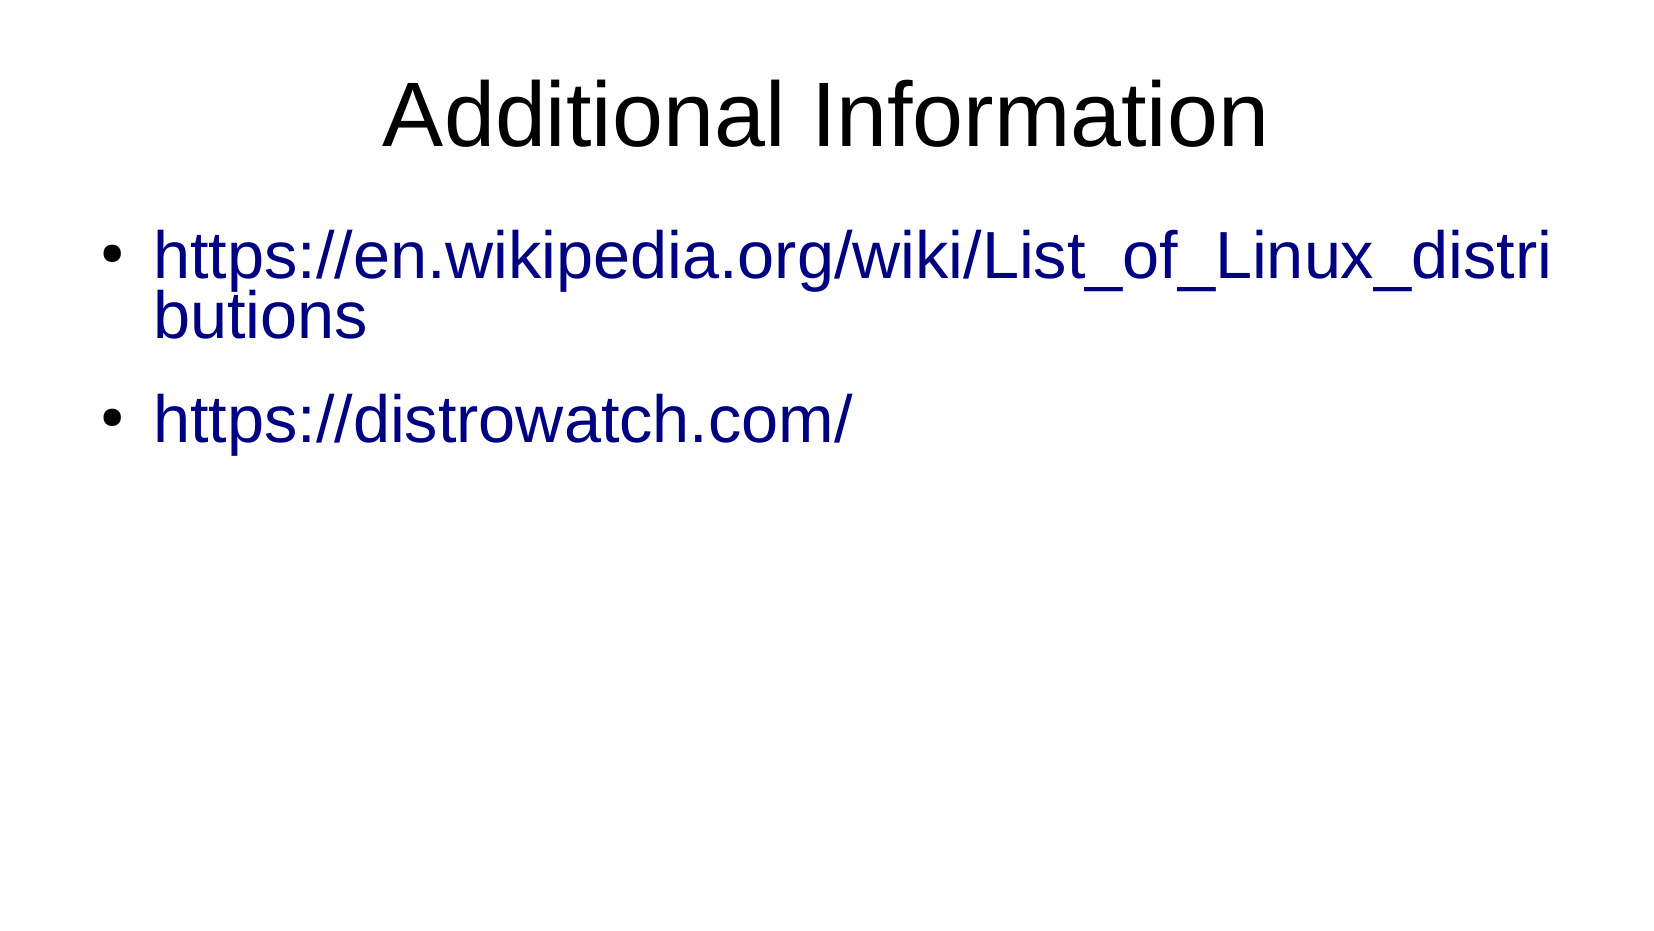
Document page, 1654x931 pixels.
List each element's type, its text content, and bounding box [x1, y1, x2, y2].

list https://en.wikipedia.org/wiki/List_of_Linux_distributions https://distrowatch.com/ [82, 217, 1571, 758]
title Additional Information [82, 37, 1571, 193]
